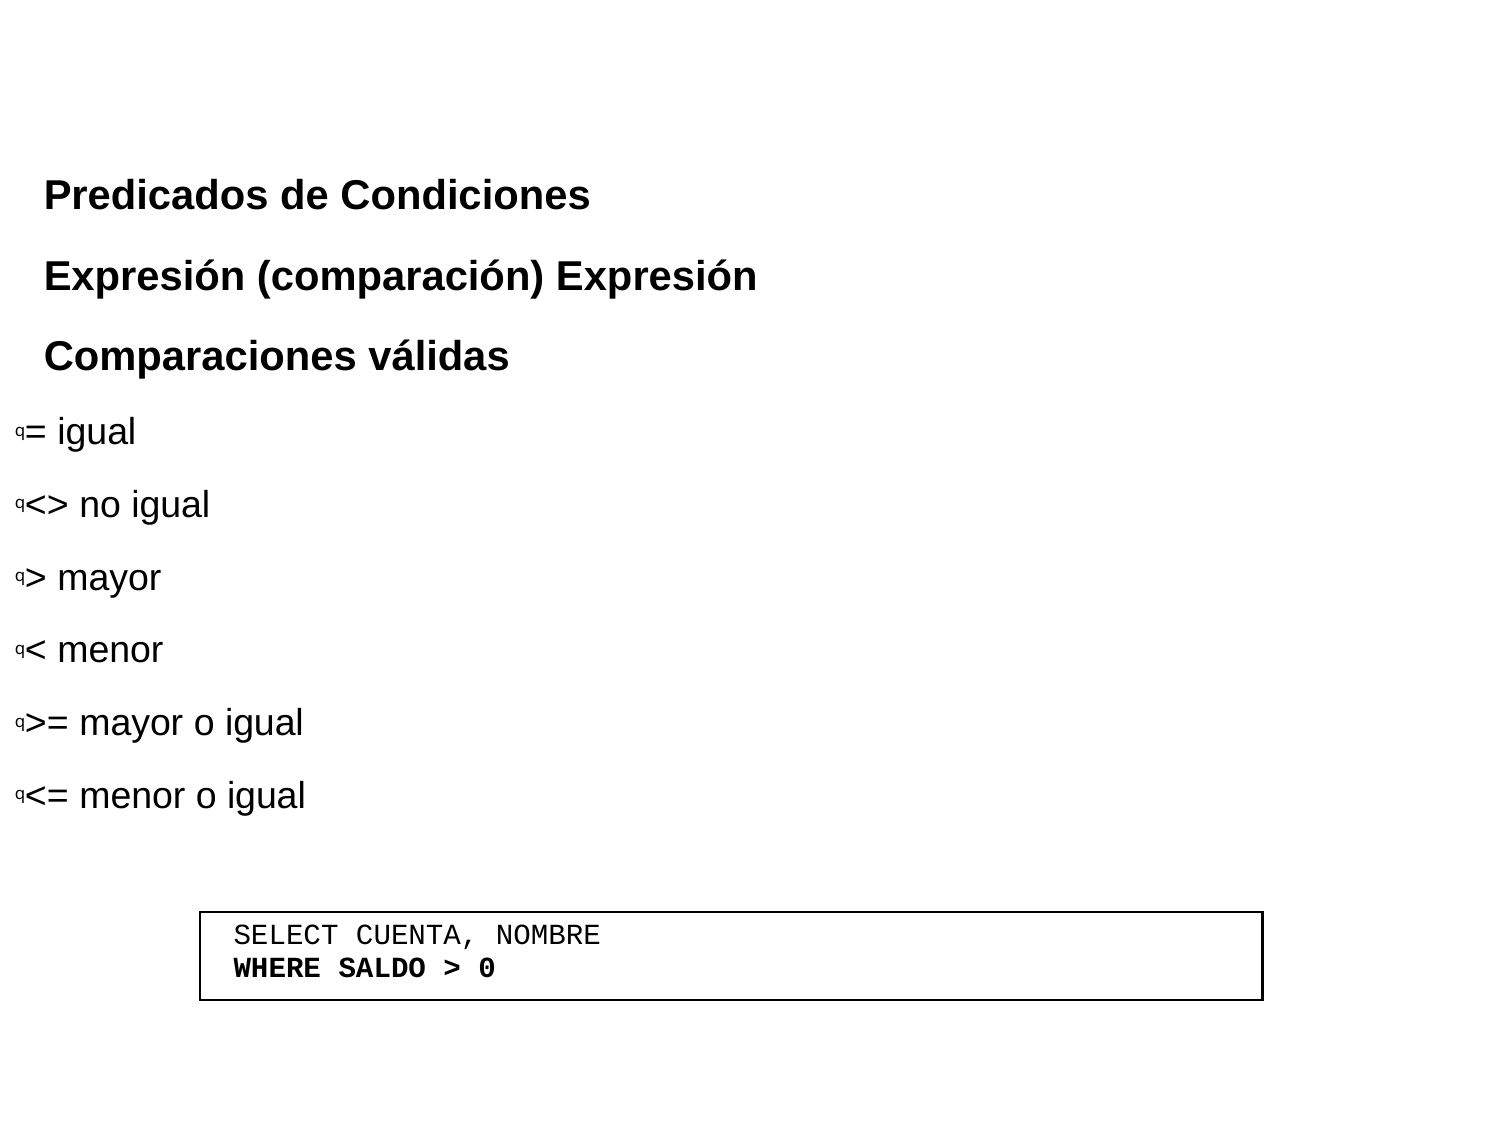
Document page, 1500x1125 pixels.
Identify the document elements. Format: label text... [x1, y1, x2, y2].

list Predicados de Condiciones Expresión (comparación) Expresión Comparaciones válidas = igual <> no igual > mayor < menor >= mayor o igual <= menor o igual [0, 149, 1401, 988]
text_box SELECT CUENTA, NOMBRE WHERE SALDO > 0 [199, 912, 1263, 1000]
